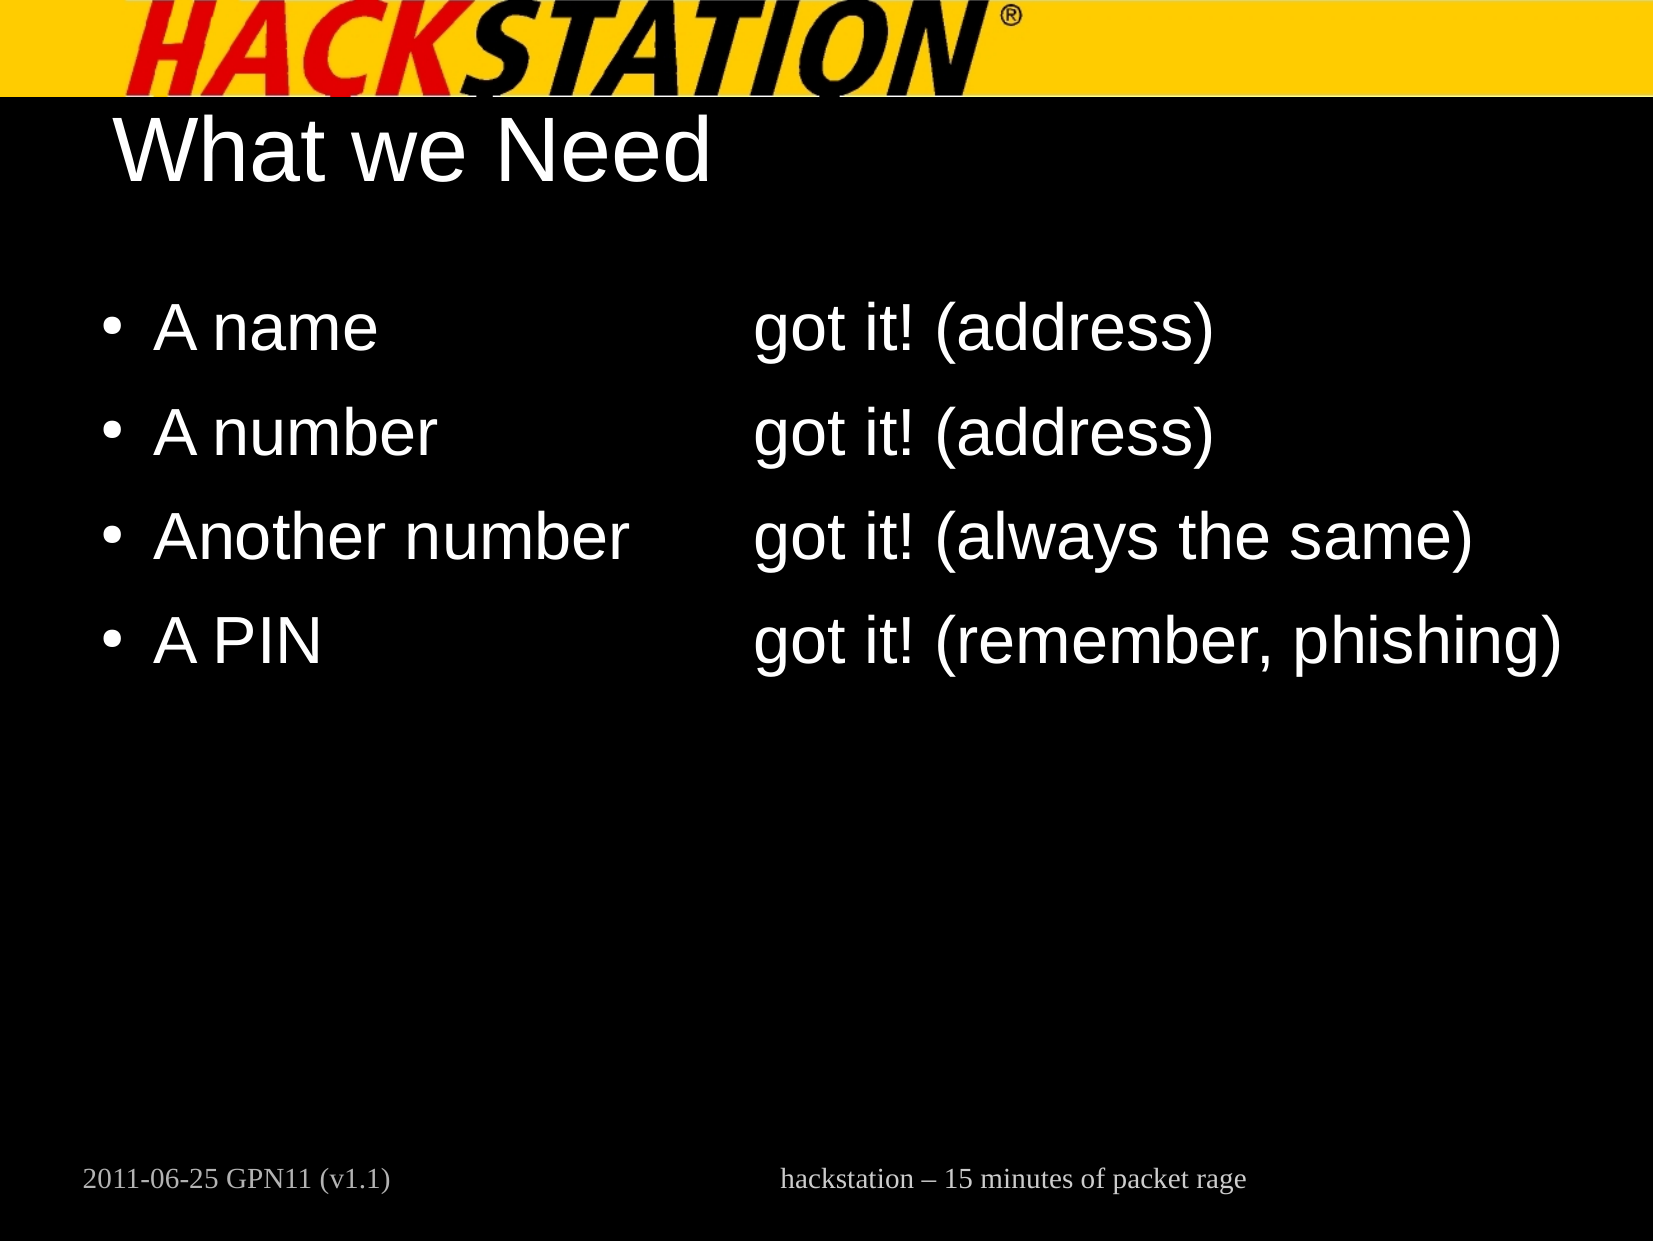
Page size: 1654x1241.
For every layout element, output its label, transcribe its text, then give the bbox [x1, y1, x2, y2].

list A name got it! (address) A number got it! (address) Another number got it! (always the same) A PIN got it! (remember, phishing) [82, 290, 1571, 1109]
title What we Need [112, 75, 1571, 226]
picture [0, 0, 1653, 97]
